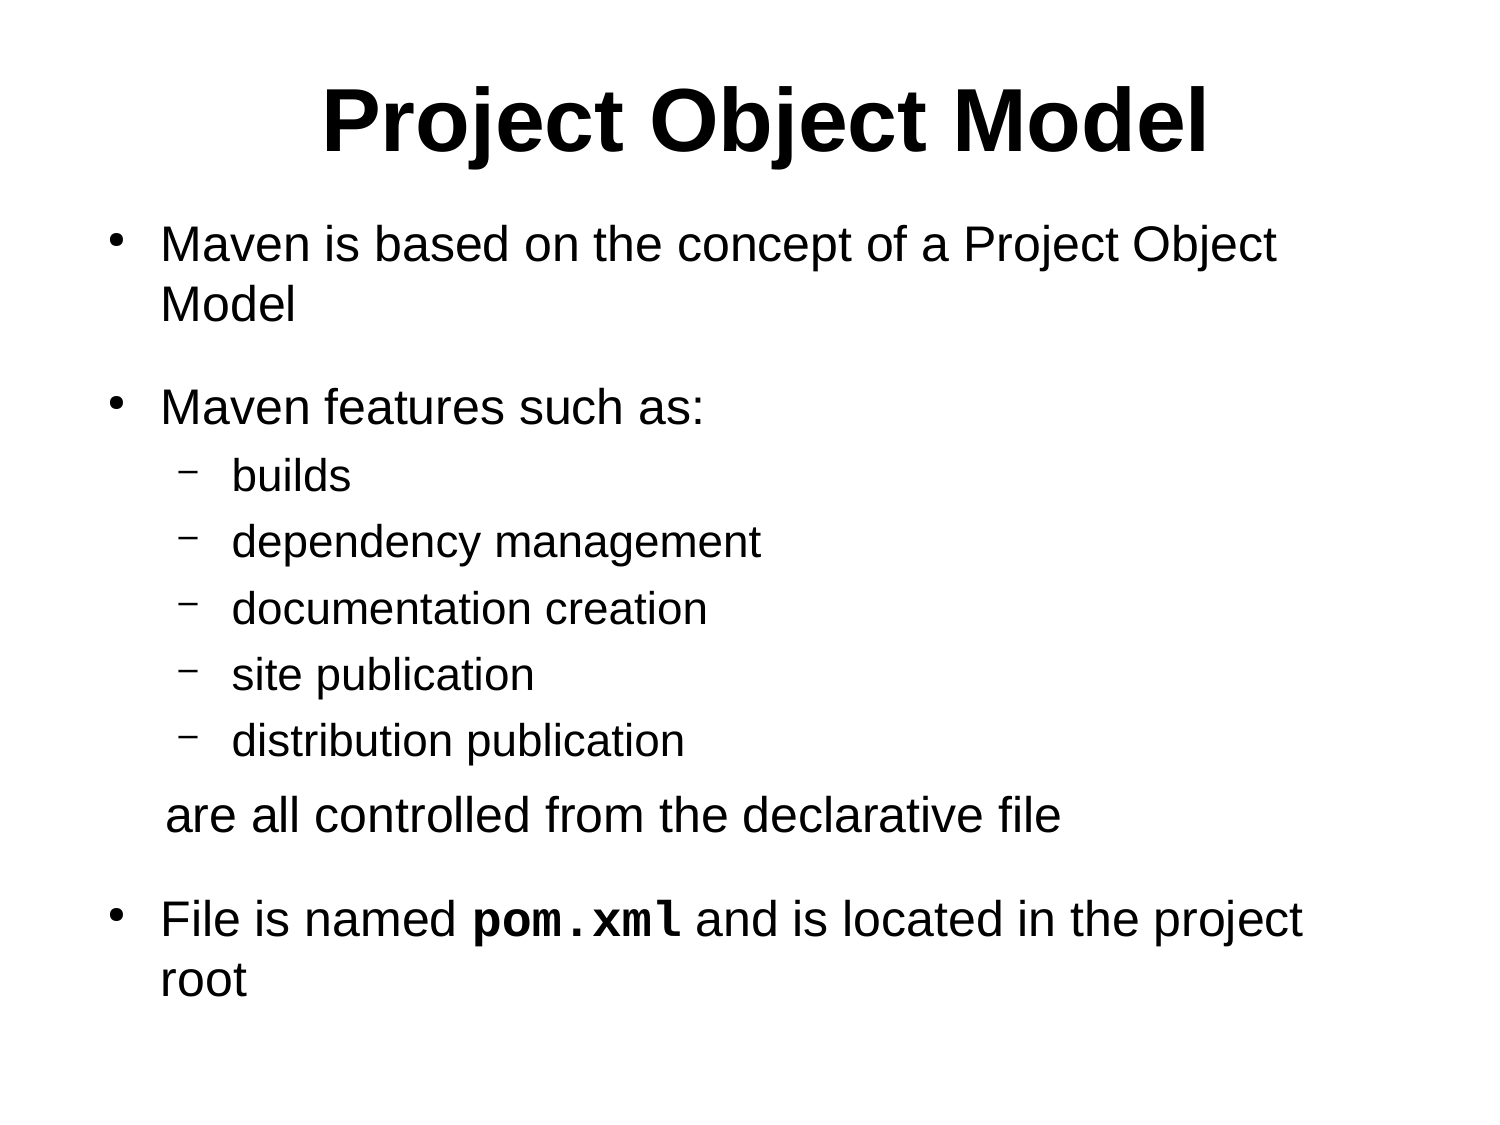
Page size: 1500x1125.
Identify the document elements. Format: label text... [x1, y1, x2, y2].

list Maven is based on the concept of a Project Object Model Maven features such as: builds dependency management documentation creation site publication distribution publication are all controlled from the declarative file File is named pom.xml and is located in the project root [75, 204, 1395, 1075]
title Project Object Model [75, 44, 1425, 177]
